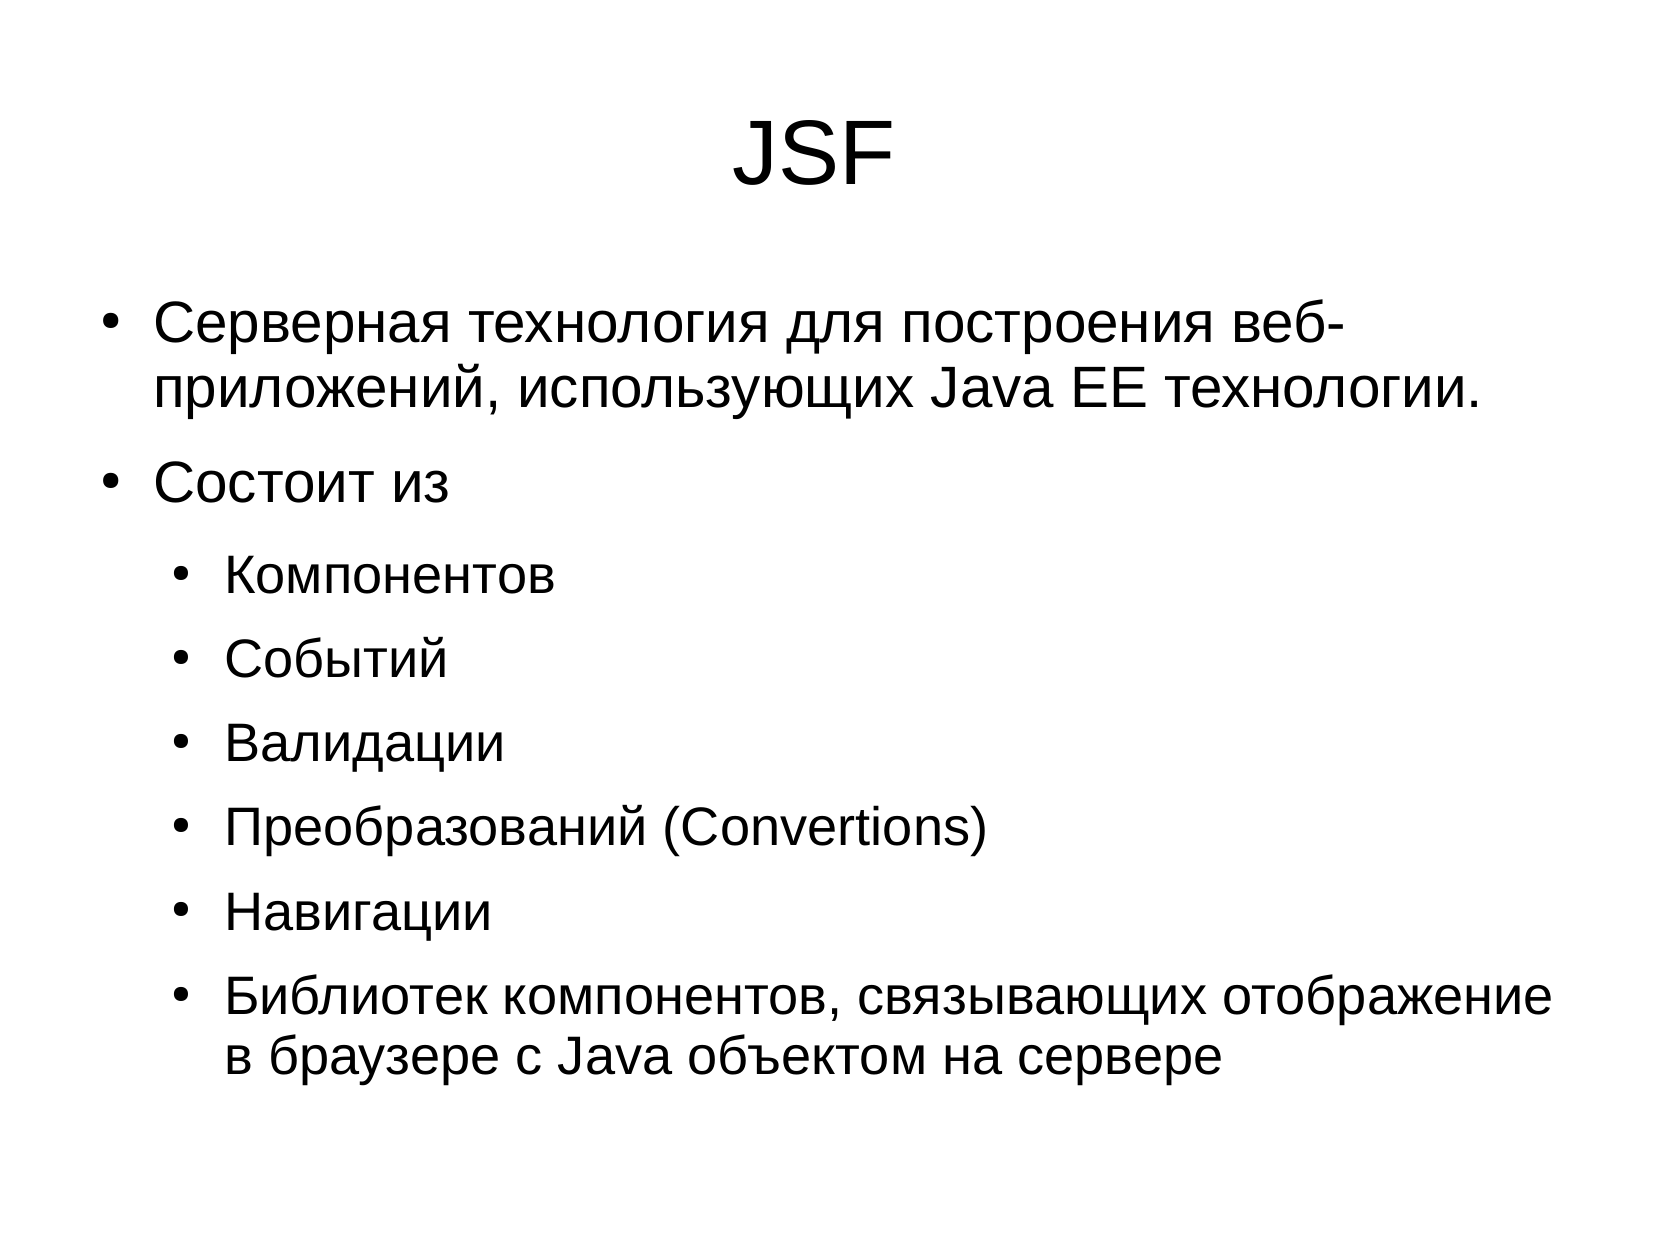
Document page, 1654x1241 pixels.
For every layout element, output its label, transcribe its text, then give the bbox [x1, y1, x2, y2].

title JSF [82, 49, 1571, 257]
list Серверная технология для построения веб-приложений, использующих Java EE технологии. Состоит из Компонентов Событий Валидации Преобразований (Convertions) Навигации Библиотек компонентов, связывающих отображение в браузере с Java объектом на сервере [82, 290, 1571, 1086]
